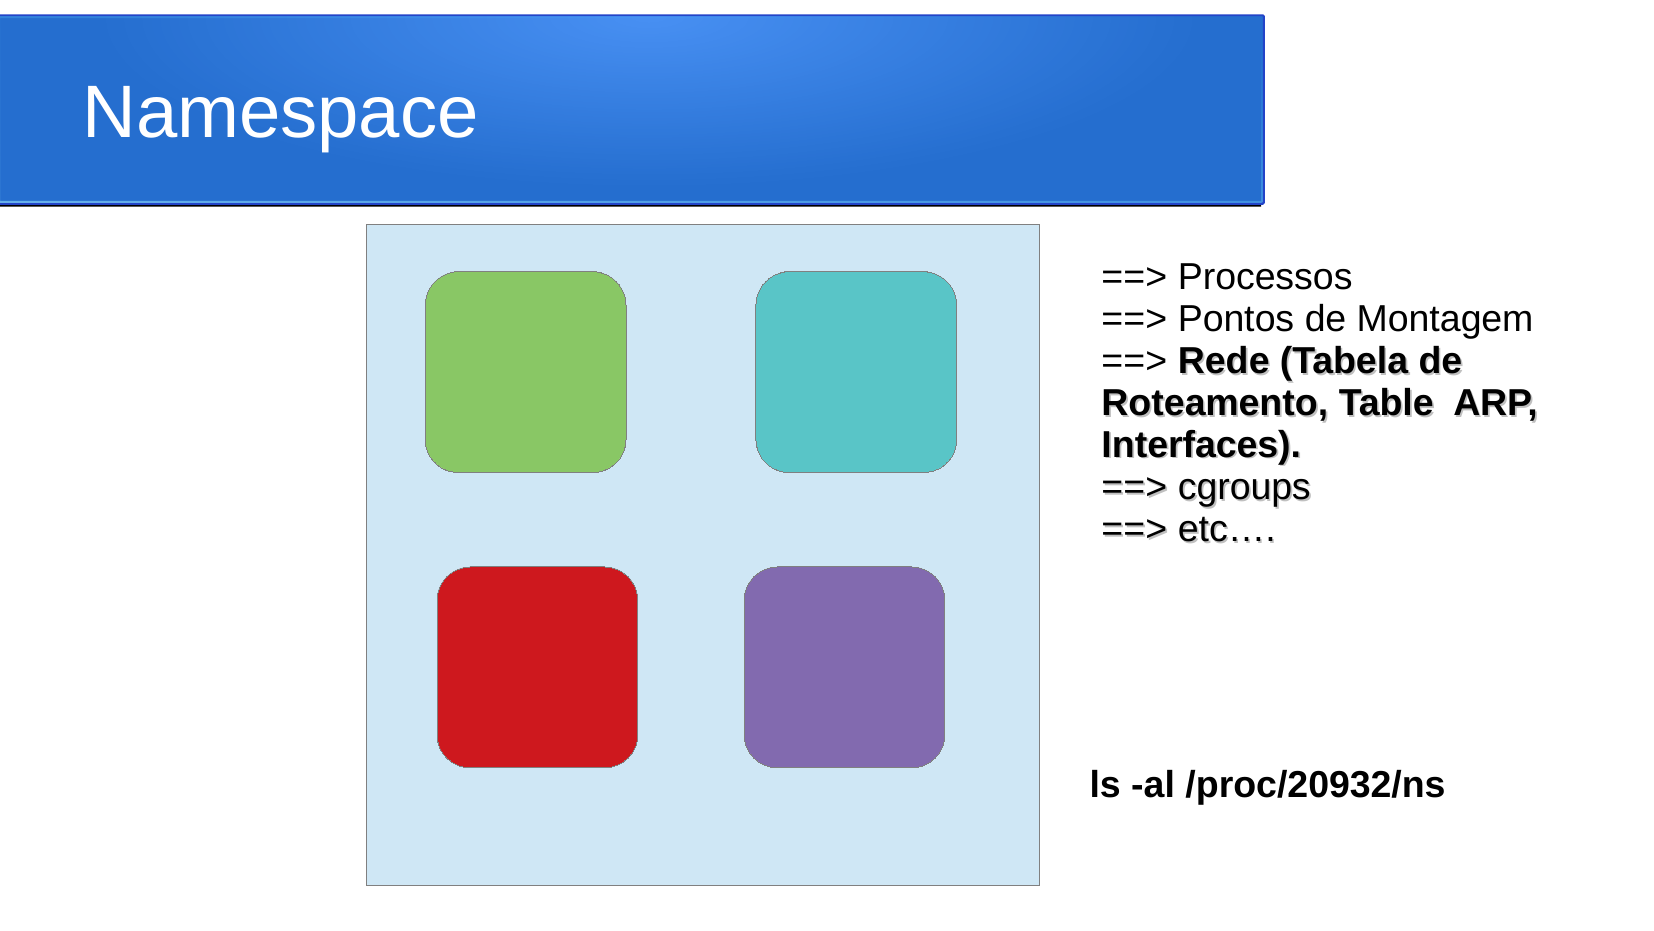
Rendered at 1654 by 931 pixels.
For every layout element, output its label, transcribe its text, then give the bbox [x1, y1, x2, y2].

text_box ls -al /proc/20932/ns [1074, 755, 1548, 813]
title Namespace [82, 35, 1235, 189]
text_box [366, 224, 1040, 886]
text_box ==> Processos ==> Pontos de Montagem ==> Rede (Tabela de Roteamento, Table ARP, Interfaces). ==> cgroups ==> etc…. [1086, 248, 1630, 641]
